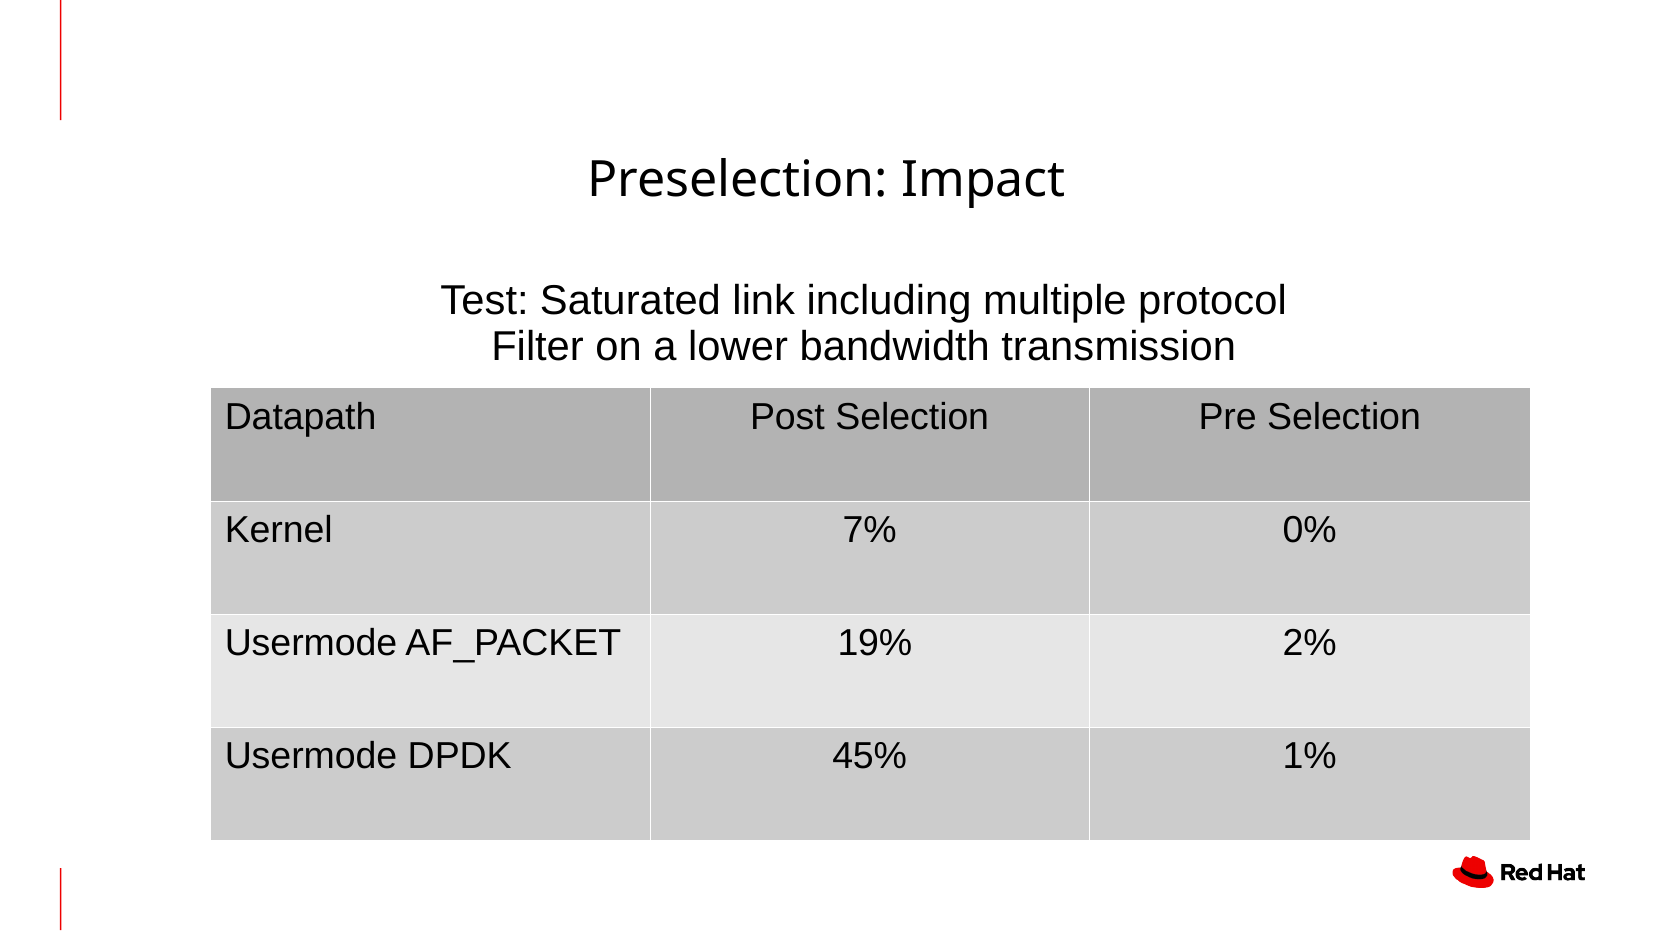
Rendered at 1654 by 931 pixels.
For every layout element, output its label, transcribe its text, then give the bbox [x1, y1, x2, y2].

table_header Post Selection [651, 388, 1089, 501]
text_box Test: Saturated link including multiple protocol Filter on a lower bandwidth transmission [242, 269, 1486, 377]
table_cell Usermode AF_PACKET [211, 615, 650, 727]
picture [1452, 856, 1585, 888]
title Preselection: Impact [237, 128, 1416, 205]
table_cell 1% [1090, 728, 1530, 840]
table_cell 2% [1090, 615, 1530, 727]
table_header Pre Selection [1090, 388, 1530, 501]
table_cell 19% [651, 615, 1089, 727]
table_cell 0% [1090, 502, 1530, 614]
table_header Datapath [211, 388, 650, 501]
table_cell 7% [651, 502, 1089, 614]
table_cell Usermode DPDK [211, 728, 650, 840]
table_cell 45% [651, 728, 1089, 840]
table_cell Kernel [211, 502, 650, 614]
